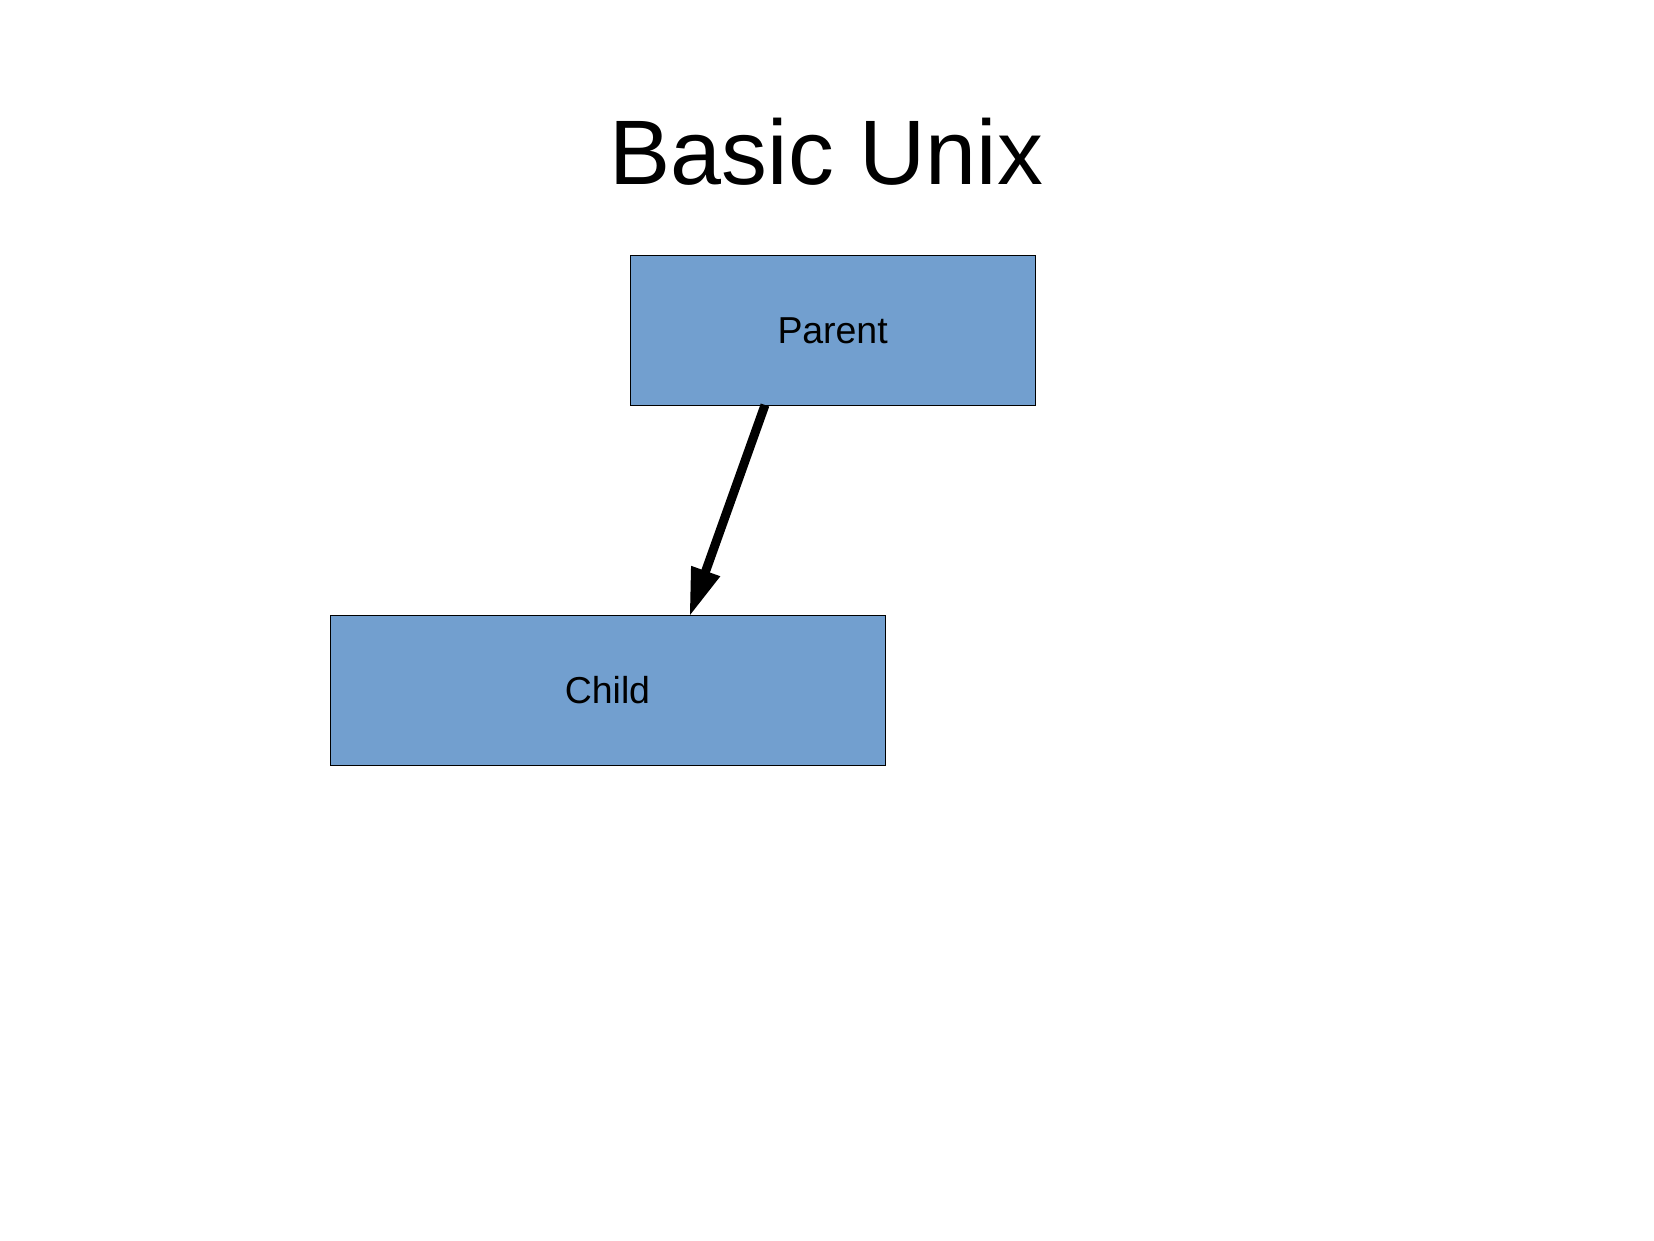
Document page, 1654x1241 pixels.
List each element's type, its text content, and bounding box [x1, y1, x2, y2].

text_box Child [330, 615, 886, 766]
text_box Parent [630, 255, 1036, 406]
title Basic Unix [82, 49, 1571, 257]
